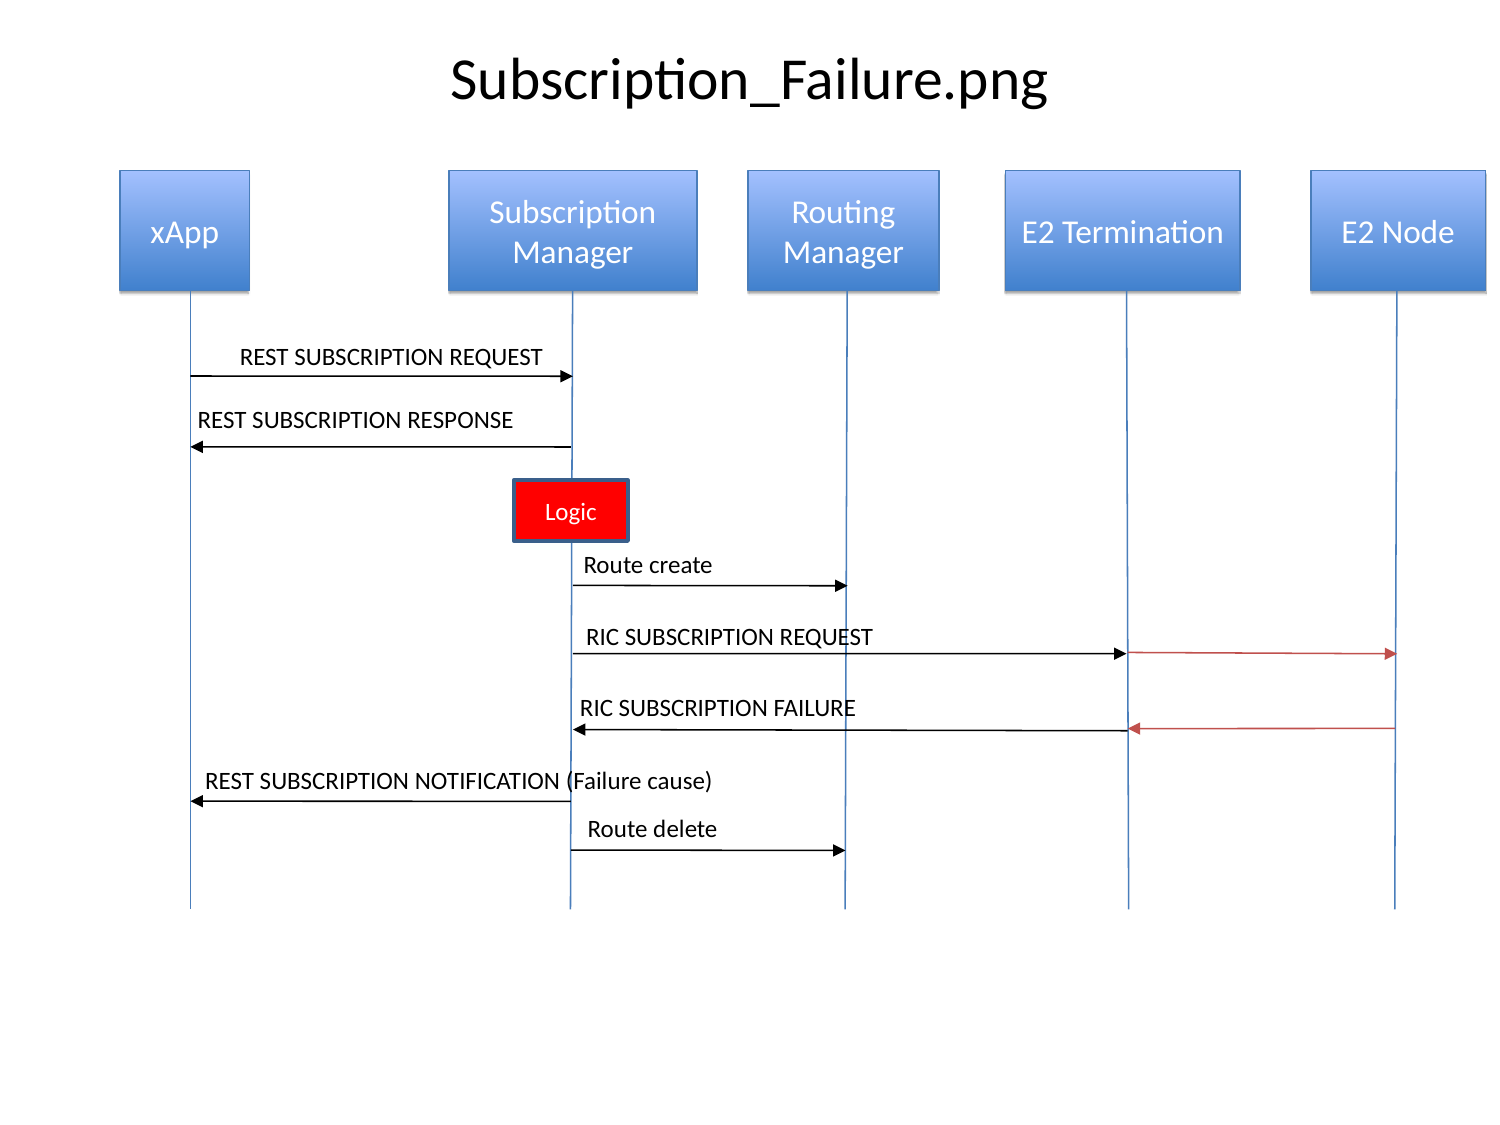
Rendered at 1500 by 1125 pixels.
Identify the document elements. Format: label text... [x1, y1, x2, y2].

text_box Route delete [572, 805, 780, 851]
text_box Logic [513, 480, 628, 541]
text_box Subscription Manager [448, 170, 697, 291]
text_box REST SUBSCRIPTION RESPONSE [183, 395, 620, 441]
text_box REST SUBSCRIPTION NOTIFICATION (Failure cause) [190, 757, 863, 803]
text_box RIC SUBSCRIPTION FAILURE [565, 684, 945, 730]
text_box RIC SUBSCRIPTION REQUEST [571, 612, 969, 658]
text_box xApp [120, 170, 250, 291]
text_box REST SUBSCRIPTION REQUEST [225, 333, 559, 375]
text_box Routing Manager [748, 170, 940, 291]
text_box E2 Node [1310, 170, 1486, 291]
title Subscription_Failure.png [75, 32, 1425, 120]
text_box Route create [568, 541, 768, 586]
text_box E2 Termination [1005, 170, 1241, 291]
